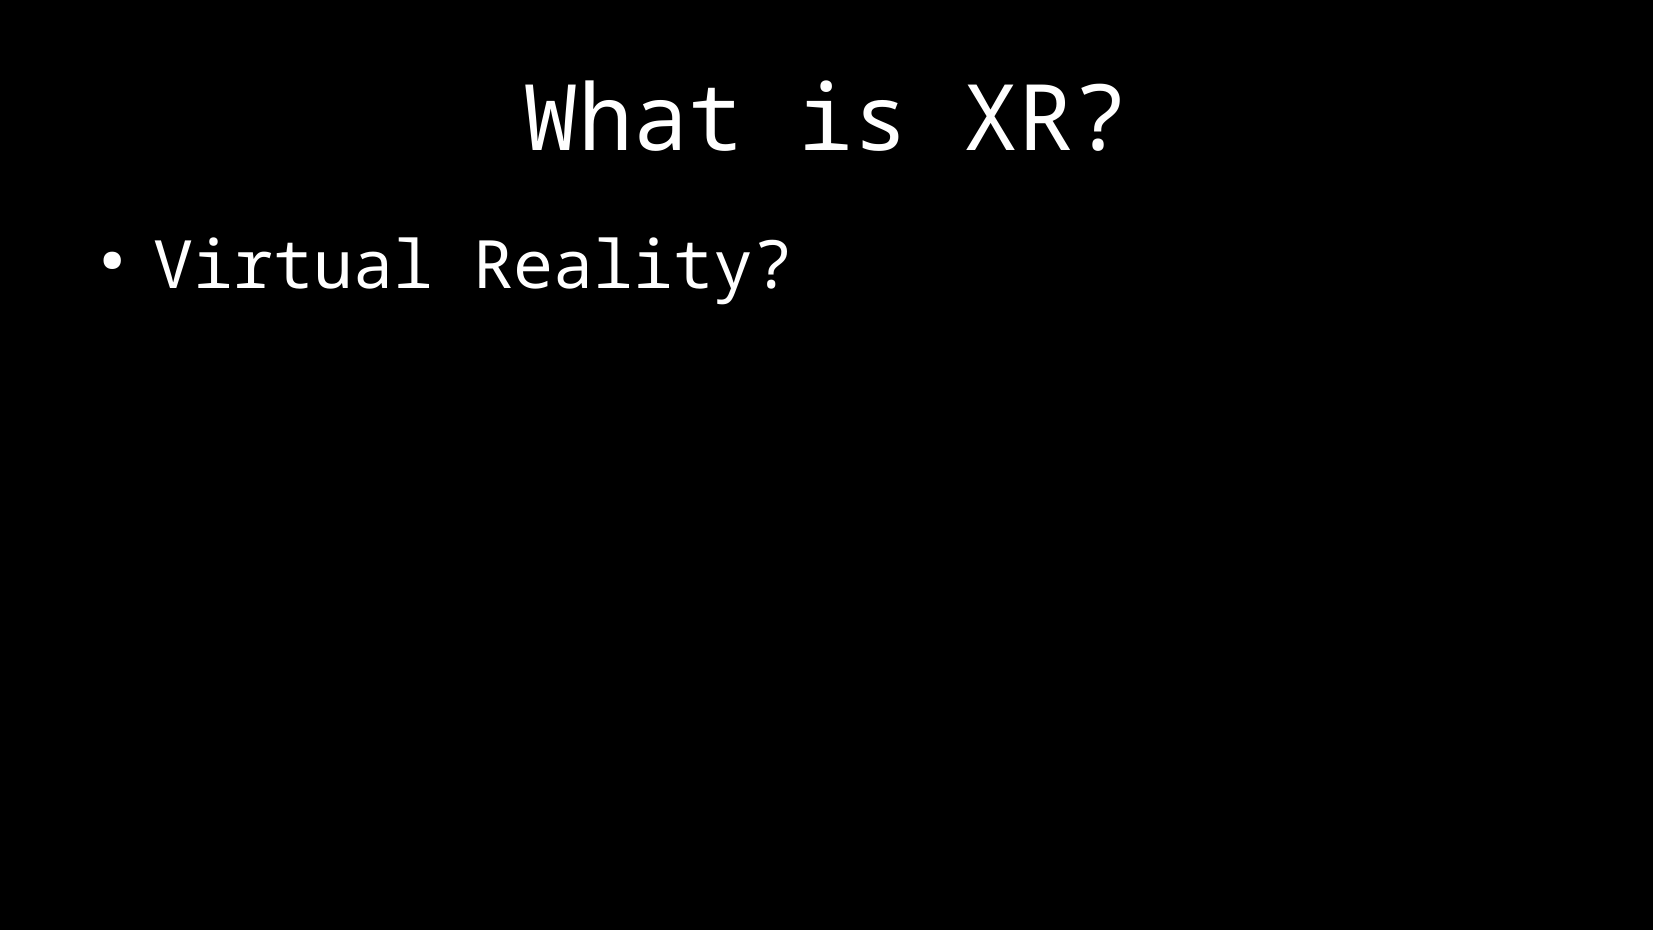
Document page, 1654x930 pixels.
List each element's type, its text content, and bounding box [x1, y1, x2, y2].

list Virtual Reality? [82, 217, 1571, 757]
title What is XR? [82, 37, 1571, 193]
